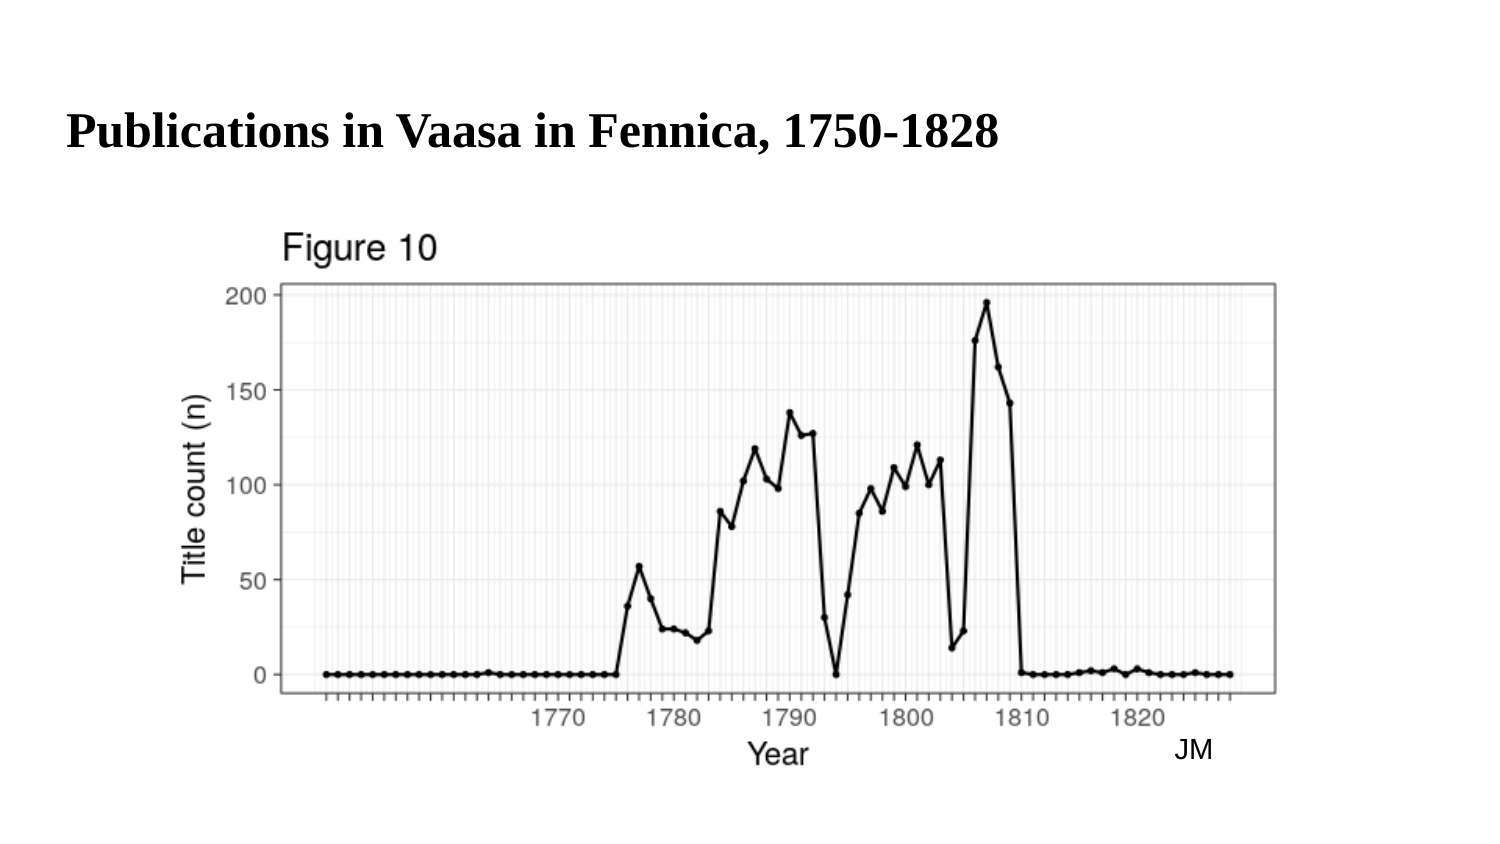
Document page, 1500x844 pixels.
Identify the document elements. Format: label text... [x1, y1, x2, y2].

picture [166, 217, 1291, 781]
text_box JM [1159, 715, 1285, 780]
title Publications in Vaasa in Fennica, 1750-1828 [51, 72, 1449, 167]
